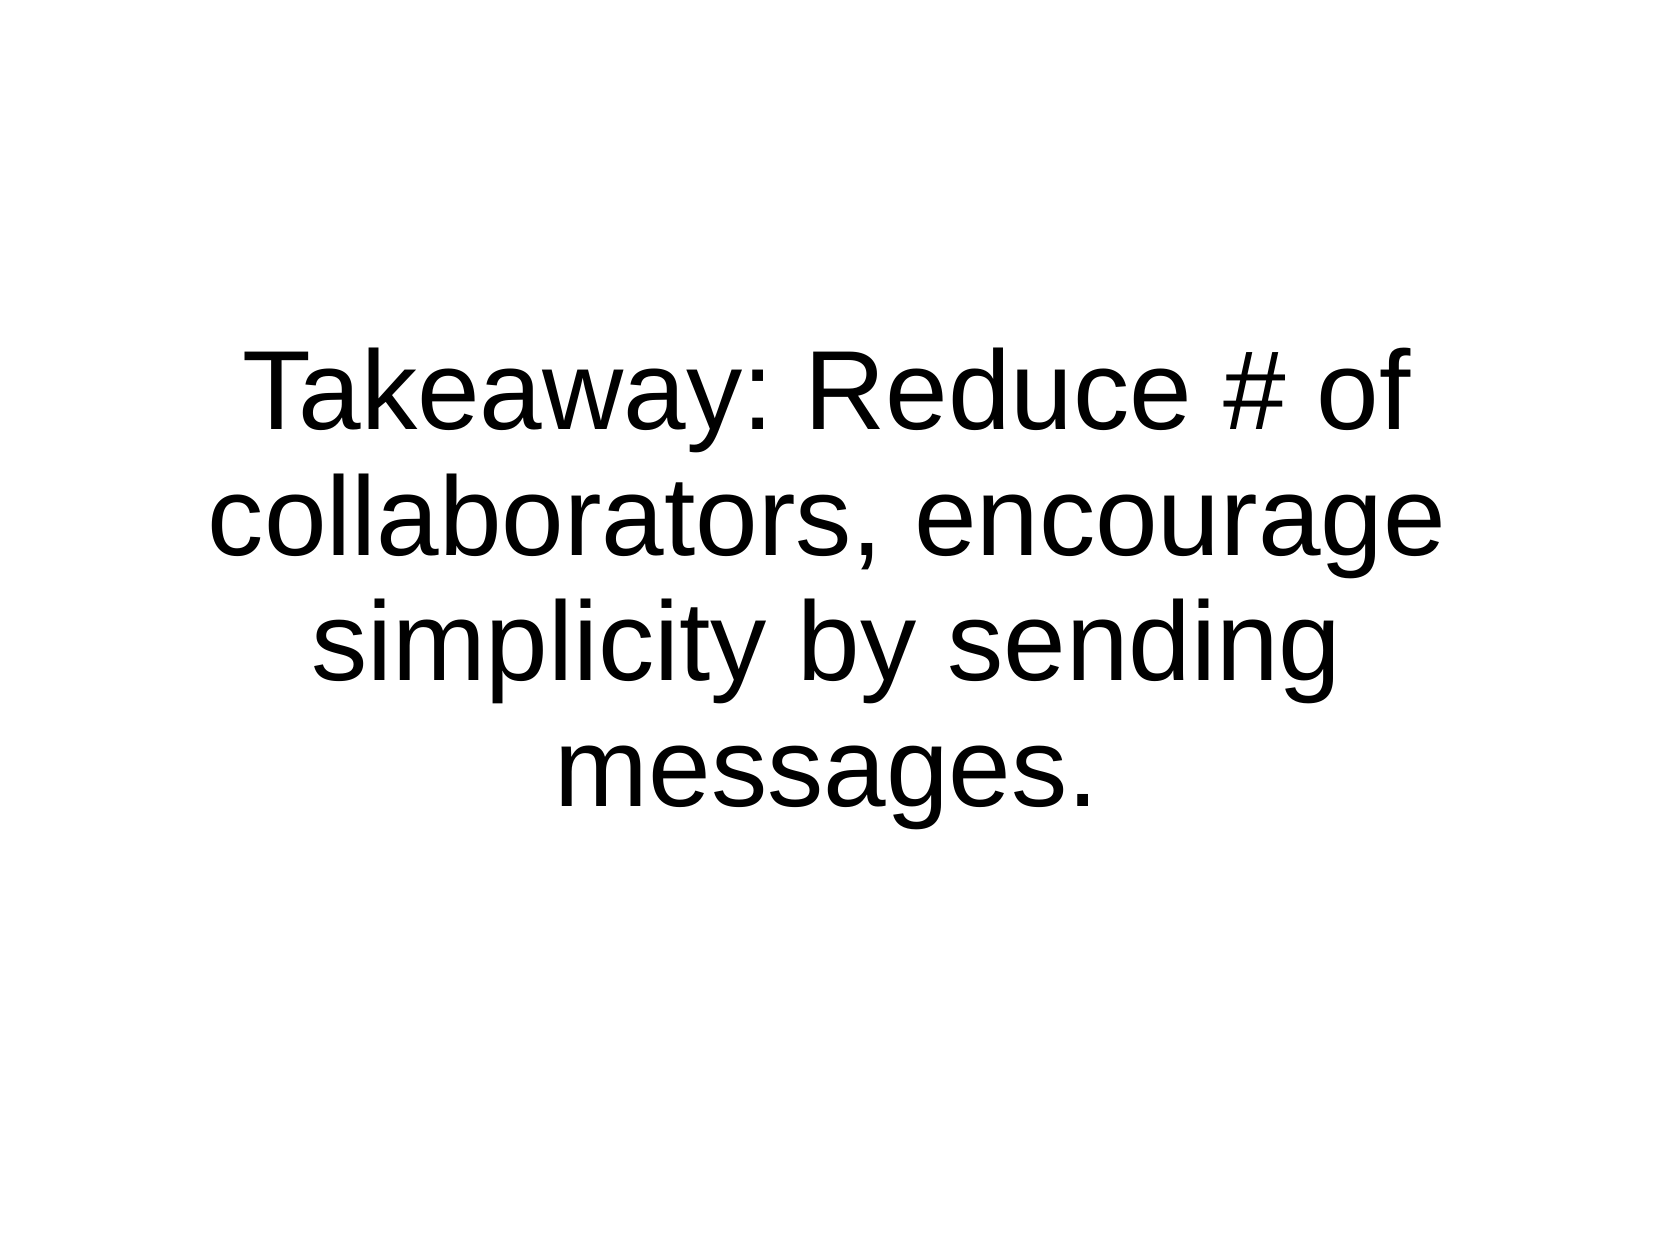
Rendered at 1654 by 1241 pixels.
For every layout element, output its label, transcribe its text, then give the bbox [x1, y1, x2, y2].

subtitle Takeaway: Reduce # of collaborators, encourage simplicity by sending messages. [82, 49, 1571, 1109]
